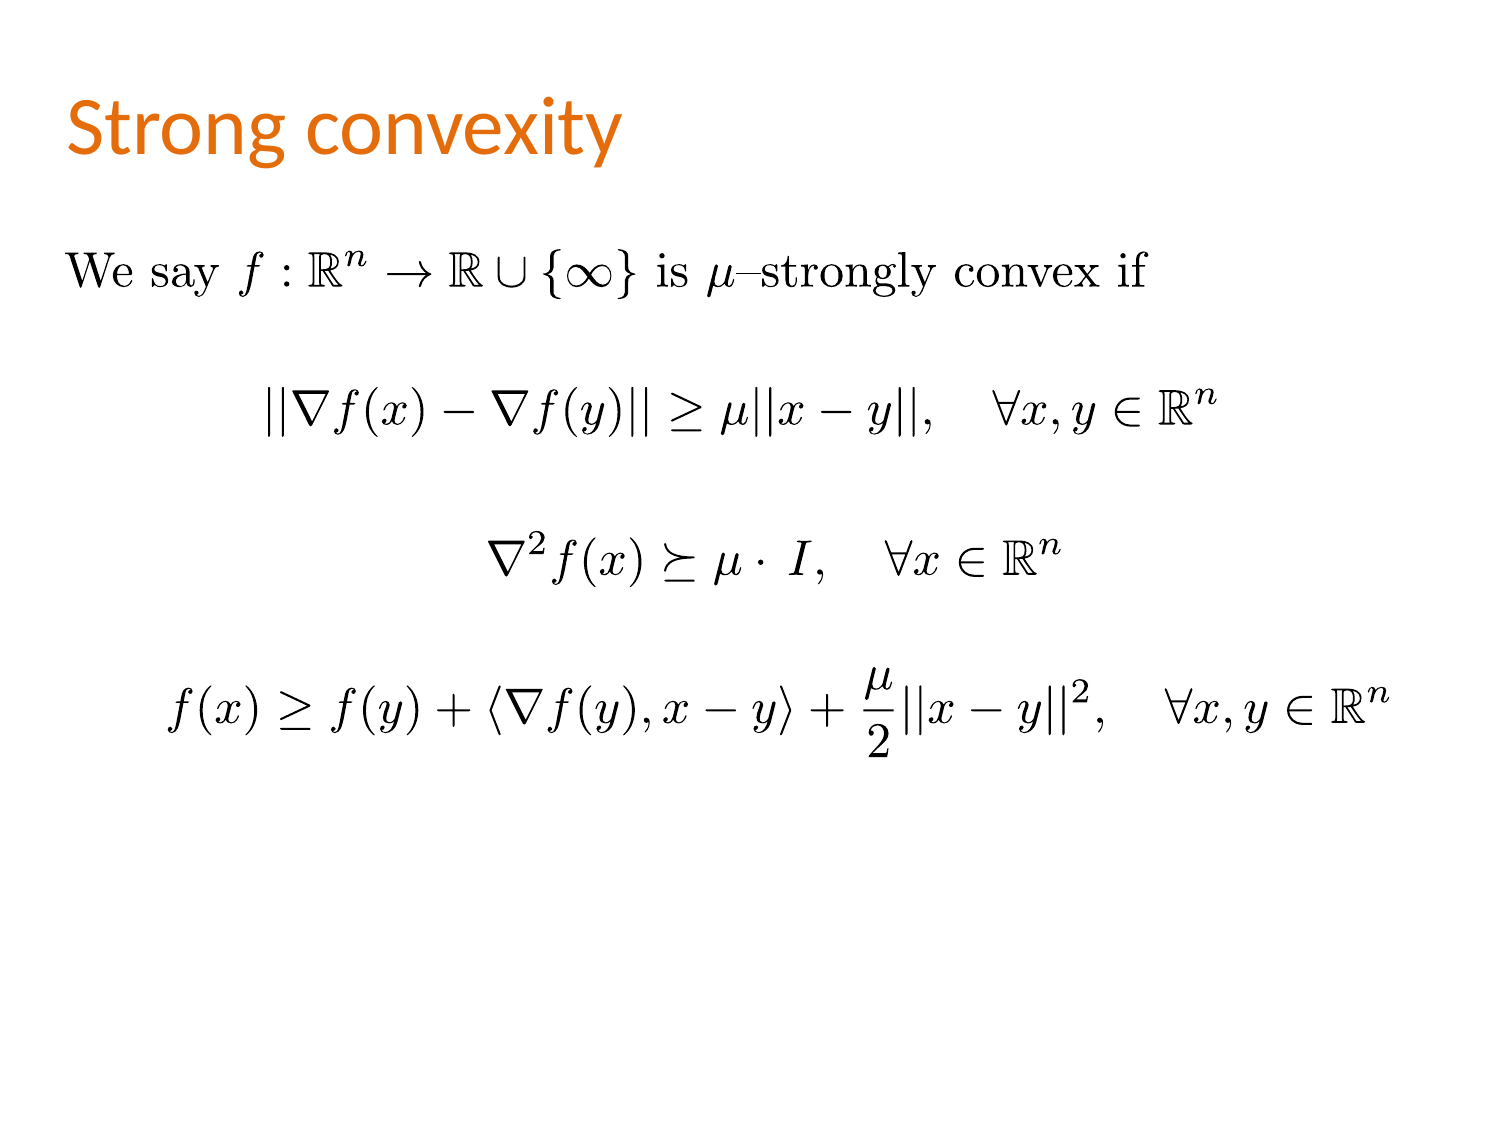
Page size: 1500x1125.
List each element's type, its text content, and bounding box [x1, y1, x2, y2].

text_box [64, 249, 1150, 300]
text_box Strong convexity [51, 27, 1432, 215]
text_box [262, 386, 1219, 437]
text_box [165, 667, 1391, 758]
text_box [485, 530, 1063, 588]
